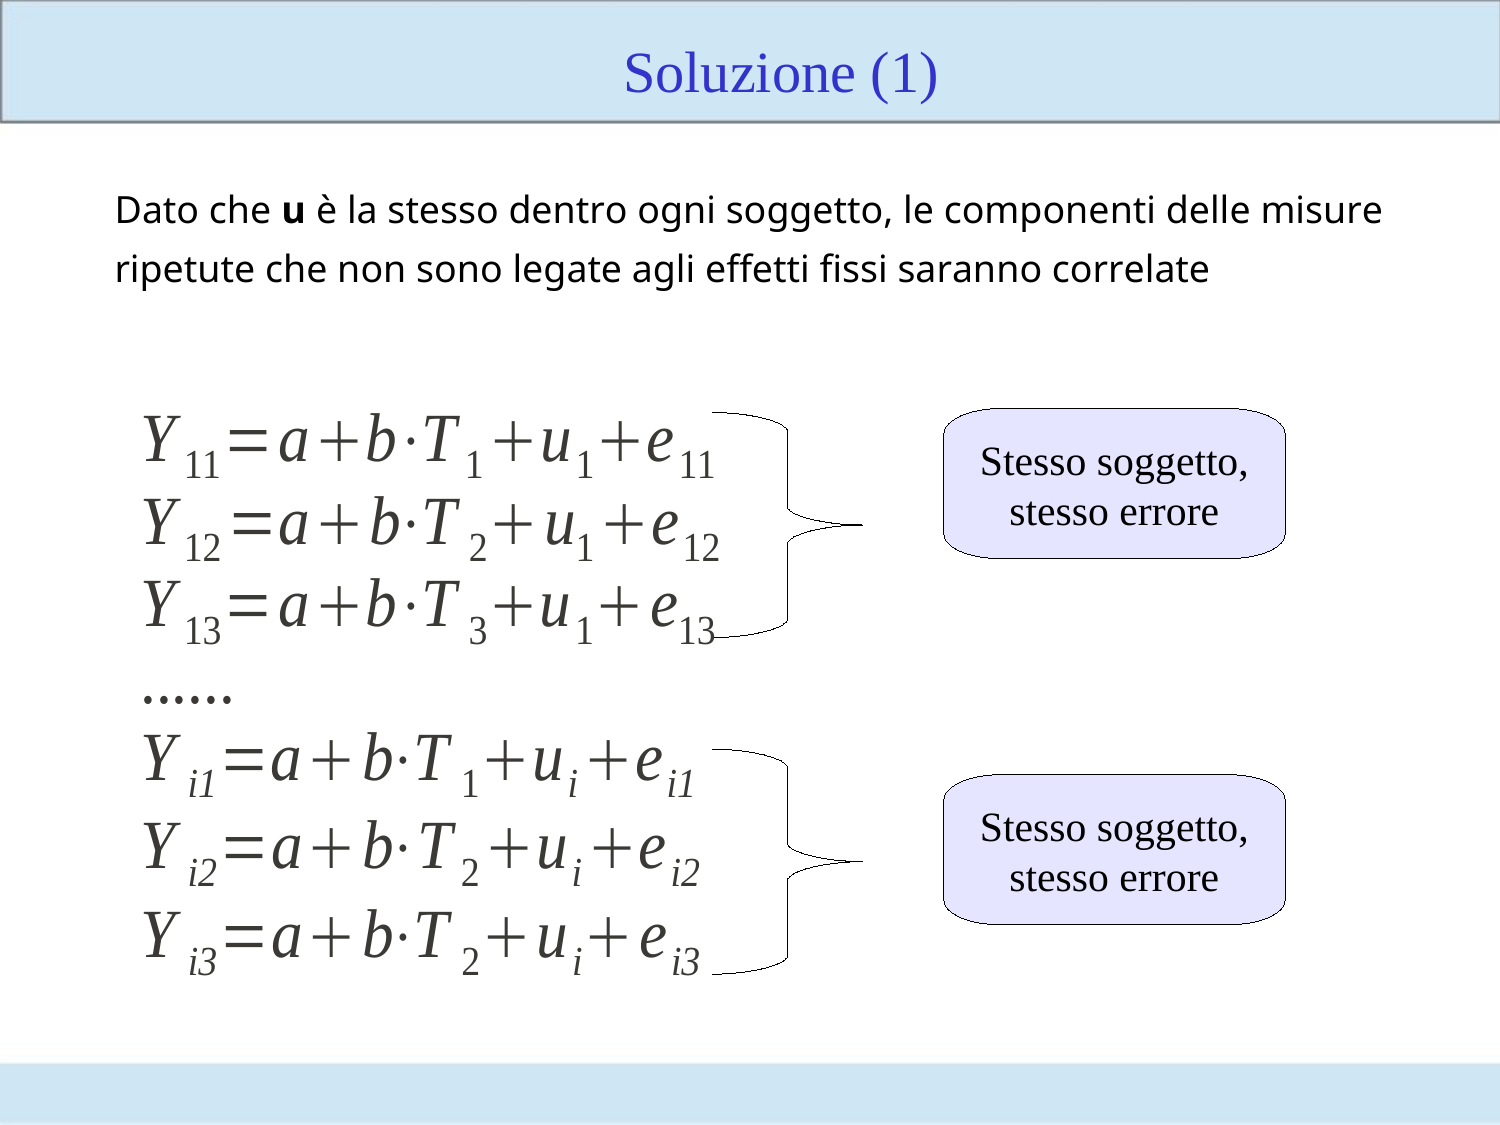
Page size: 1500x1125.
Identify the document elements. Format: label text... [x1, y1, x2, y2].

chart [124, 808, 715, 895]
chart [124, 897, 715, 984]
text_box Dato che u è la stesso dentro ogni soggetto, le componenti delle misure ripetute che non sono legate agli effetti fissi saranno correlate [99, 165, 1426, 298]
picture [0, 0, 1500, 1125]
text_box Stesso soggetto, stesso errore [943, 408, 1286, 559]
title Soluzione (1) [249, 24, 1313, 113]
text_box Stesso soggetto, stesso errore [943, 774, 1286, 925]
chart [124, 401, 736, 807]
